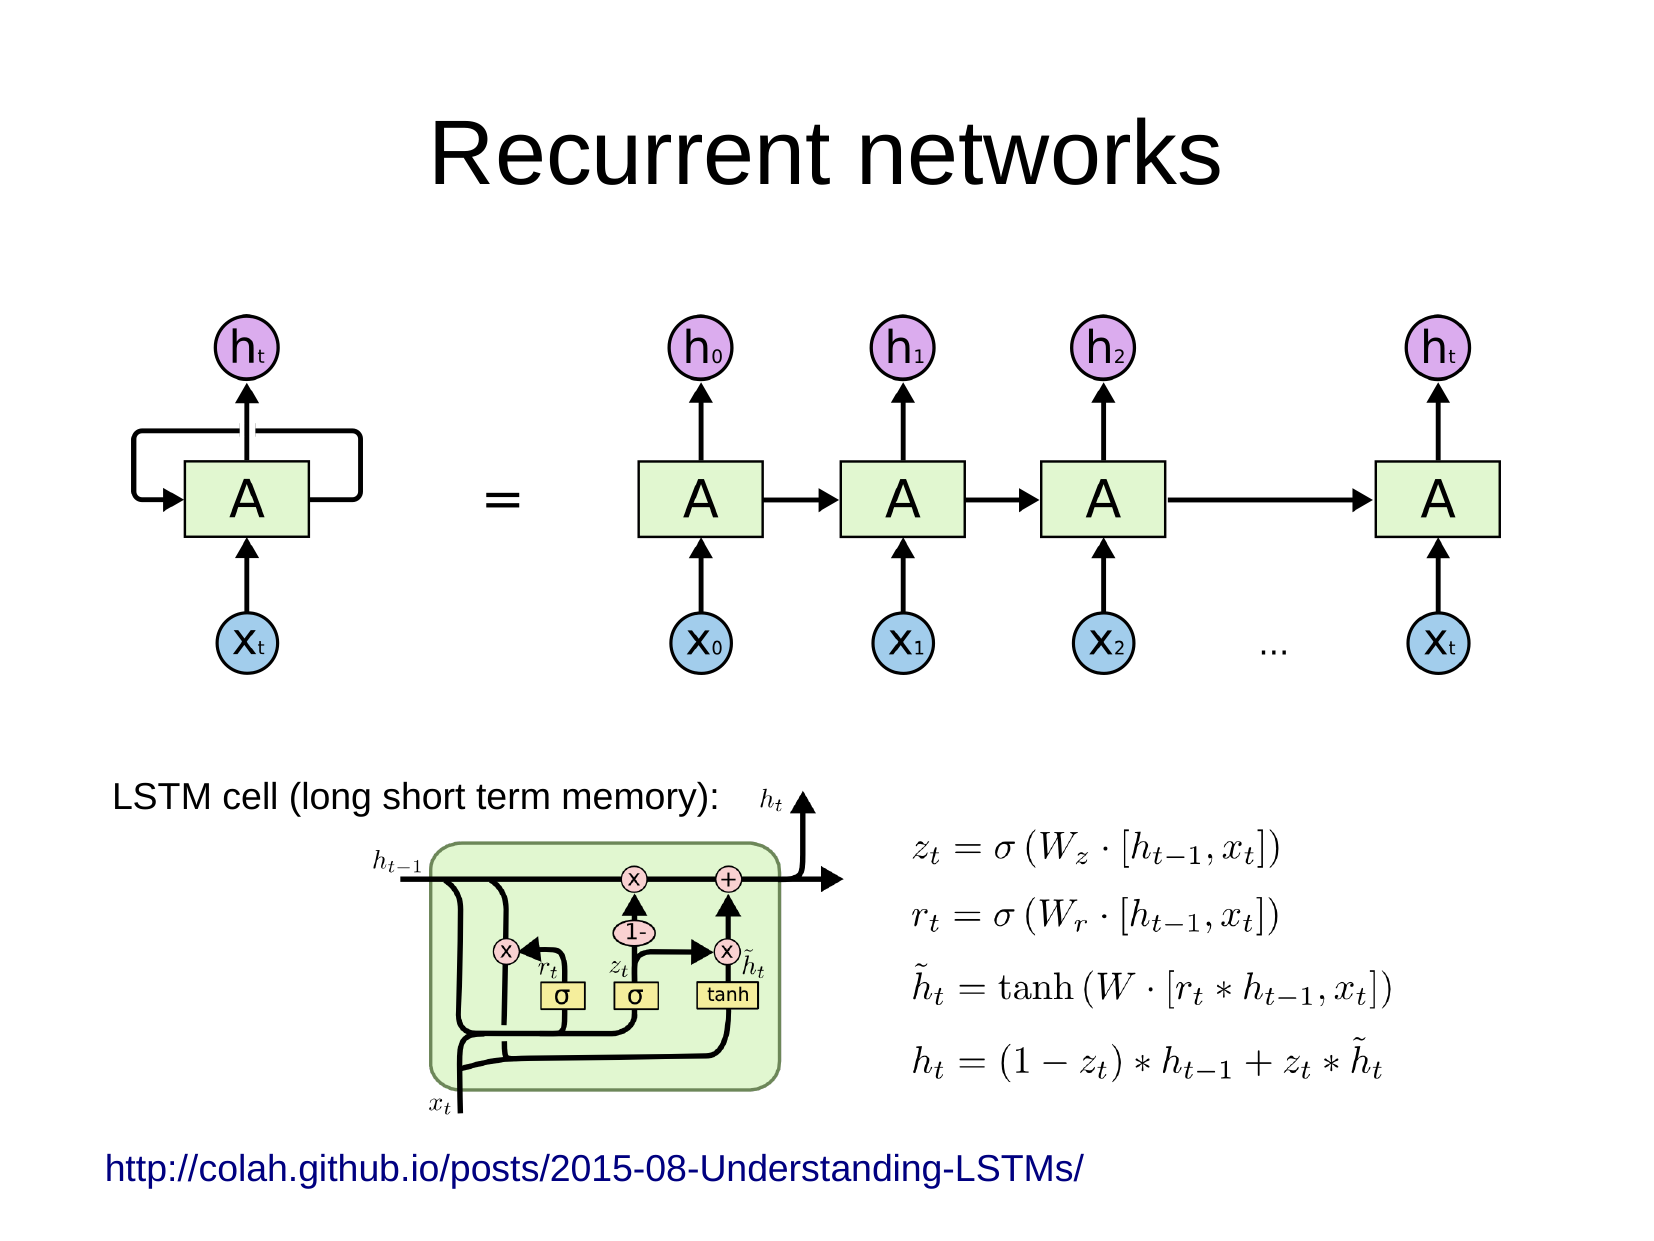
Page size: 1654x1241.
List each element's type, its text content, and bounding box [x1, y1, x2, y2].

picture [131, 314, 1501, 675]
text_box LSTM cell (long short term memory): [97, 768, 736, 826]
picture [360, 786, 1456, 1126]
title Recurrent networks [82, 49, 1571, 257]
text_box http://colah.github.io/posts/2015-08-Understanding-LSTMs/ [90, 1140, 1100, 1197]
